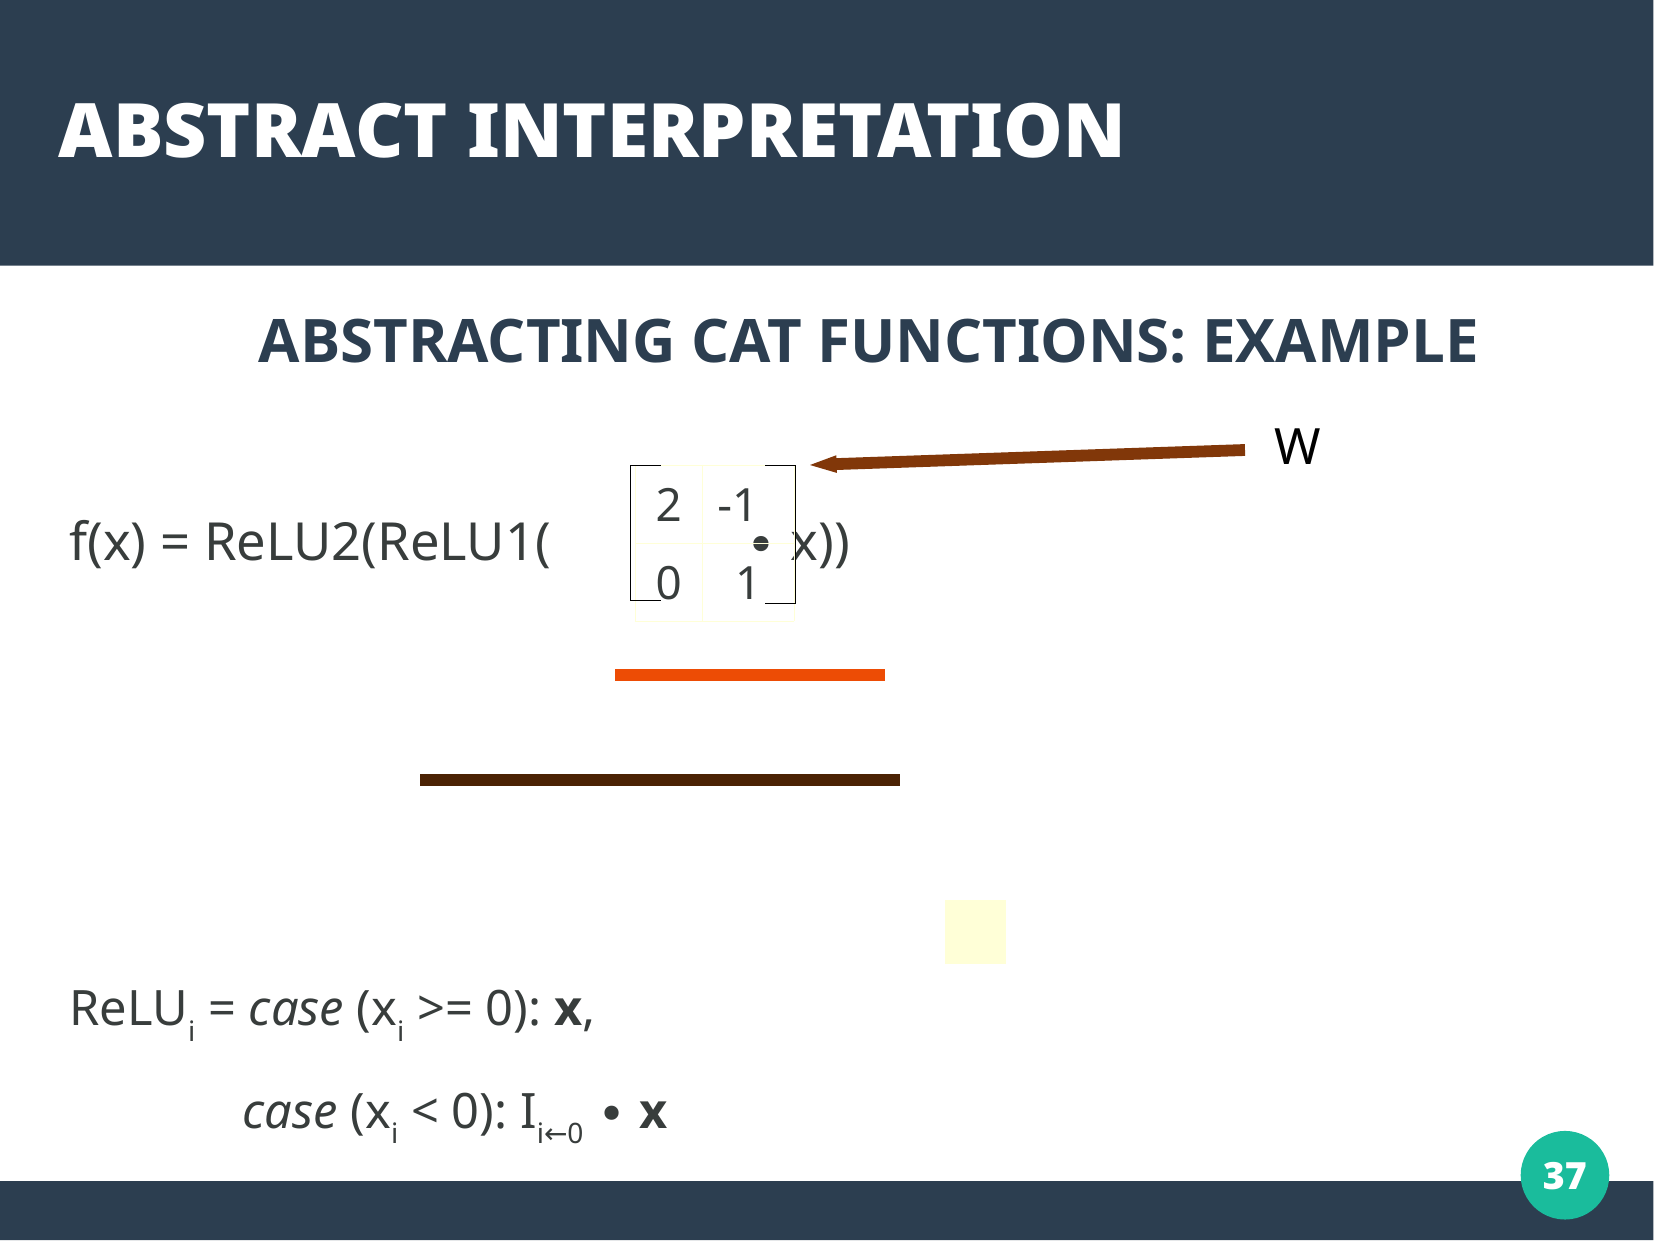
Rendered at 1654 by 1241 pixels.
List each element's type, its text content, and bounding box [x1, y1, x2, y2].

table_cell 1 [703, 544, 794, 621]
table_cell 0 [636, 544, 702, 621]
table_header -1 [703, 466, 794, 543]
table_header 2 [636, 466, 702, 543]
title ABSTRACT INTERPRETATION [59, 49, 1595, 207]
list ABSTRACTING CAT FUNCTIONS: EXAMPLE f(x) = ReLU2(ReLU1( ∙ x)) ReLUi = case (xi >= 0): x, case (xi < 0): Ii←0 ∙ x [69, 298, 1606, 1156]
text_box W [1260, 403, 1381, 496]
text_box [945, 900, 1006, 964]
